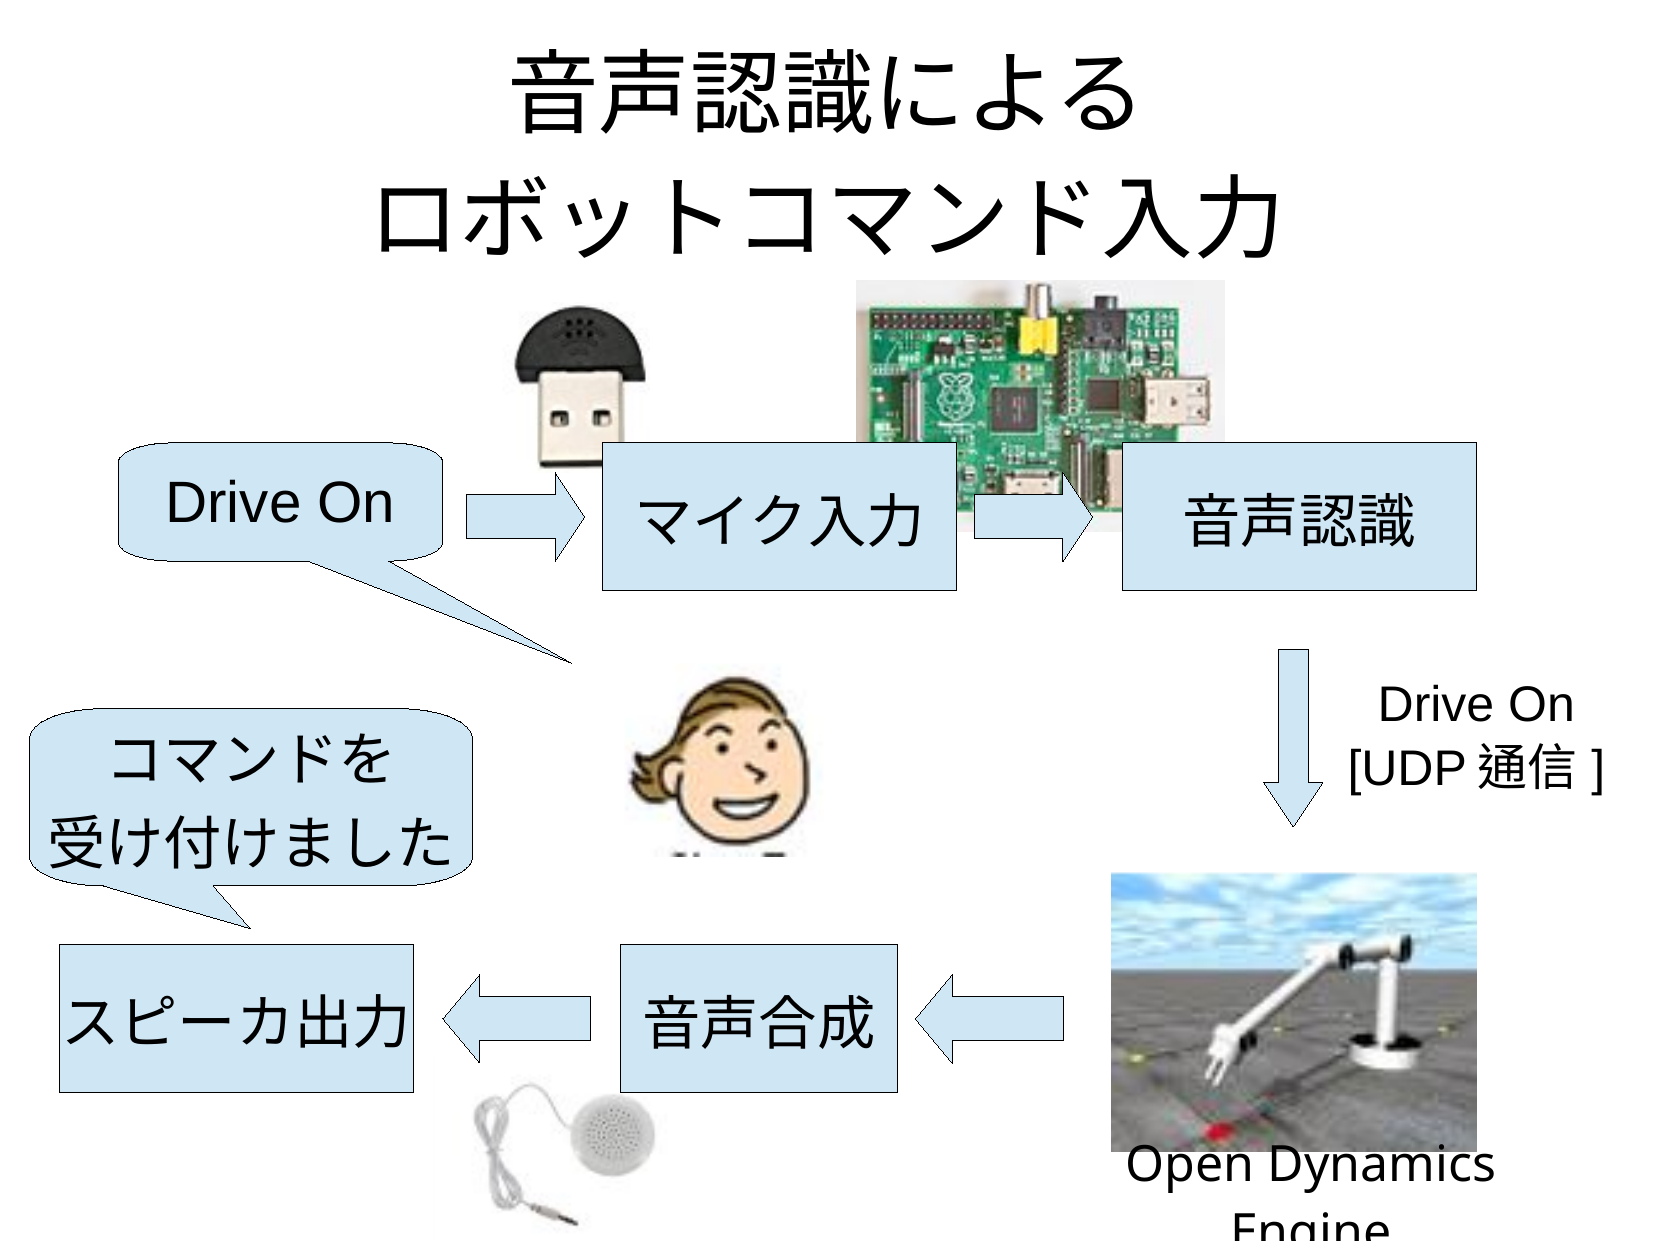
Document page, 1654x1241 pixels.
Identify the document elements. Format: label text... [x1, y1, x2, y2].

text_box Open Dynamics Engine [1074, 1151, 1548, 1241]
text_box [442, 974, 591, 1063]
text_box スピーカ出力 [59, 944, 414, 1093]
picture [1111, 871, 1477, 1151]
text_box [466, 472, 585, 562]
text_box [915, 974, 1064, 1064]
picture [856, 280, 1225, 532]
title 音声認識による ロボットコマンド入力 [82, 30, 1571, 276]
text_box 音声認識 [1122, 442, 1477, 591]
picture [620, 649, 827, 857]
subtitle Drive On [UDP通信] [1328, 649, 1625, 827]
text_box 音声合成 [620, 944, 898, 1093]
picture [433, 1053, 680, 1241]
text_box マイク入力 [602, 442, 957, 591]
text_box コマンドを 受け付けました [29, 708, 473, 929]
text_box [974, 472, 1093, 562]
text_box Drive On [118, 442, 572, 664]
picture [501, 302, 650, 473]
text_box [1263, 649, 1323, 827]
